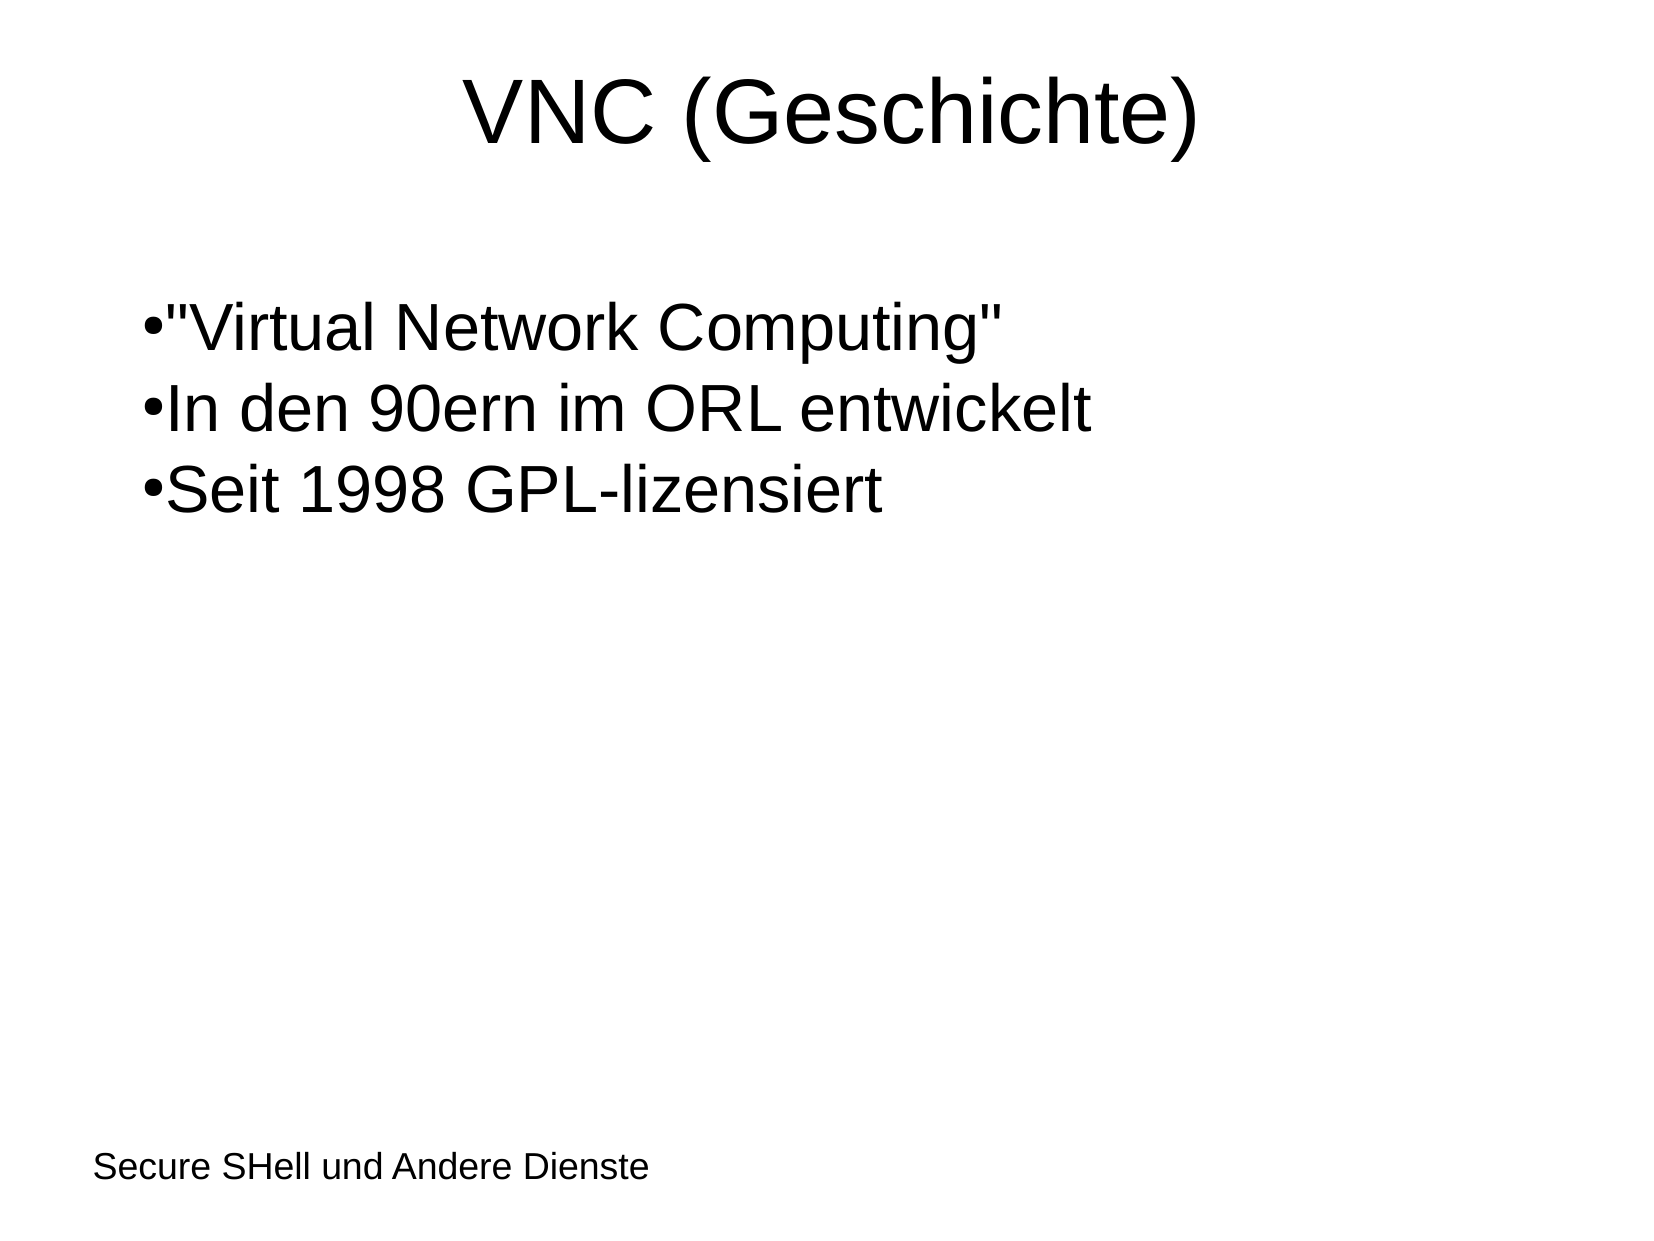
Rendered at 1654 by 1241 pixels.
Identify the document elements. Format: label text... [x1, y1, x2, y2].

text_box Secure SHell und Andere Dienste [77, 1137, 756, 1237]
list "Virtual Network Computing" In den 90ern im ORL entwickelt Seit 1998 GPL-lizensiert [82, 290, 1538, 1010]
title VNC (Geschichte) [141, 35, 1524, 189]
